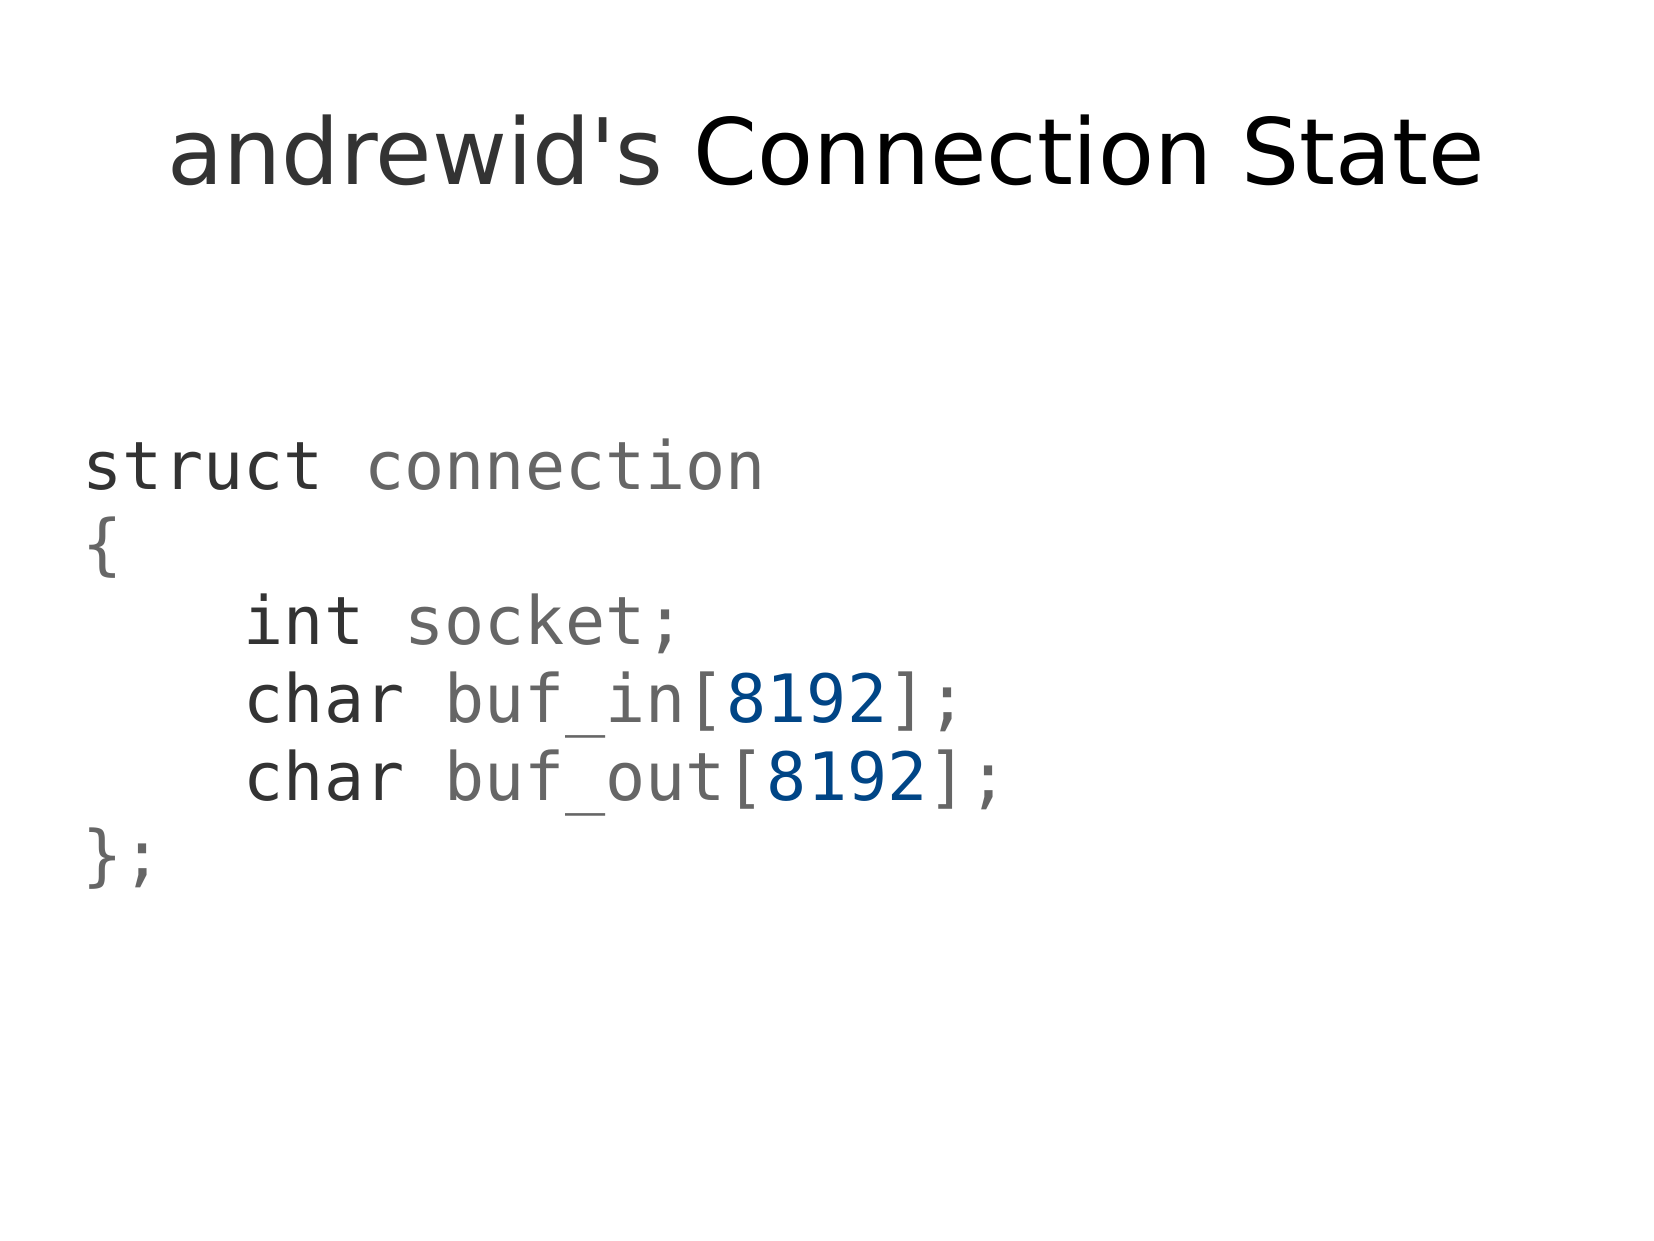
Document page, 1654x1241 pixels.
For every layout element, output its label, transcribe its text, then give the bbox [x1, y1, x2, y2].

title andrewid's Connection State [82, 49, 1571, 257]
subtitle struct connection { int socket; char buf_in[8192]; char buf_out[8192]; }; [82, 290, 1571, 1109]
